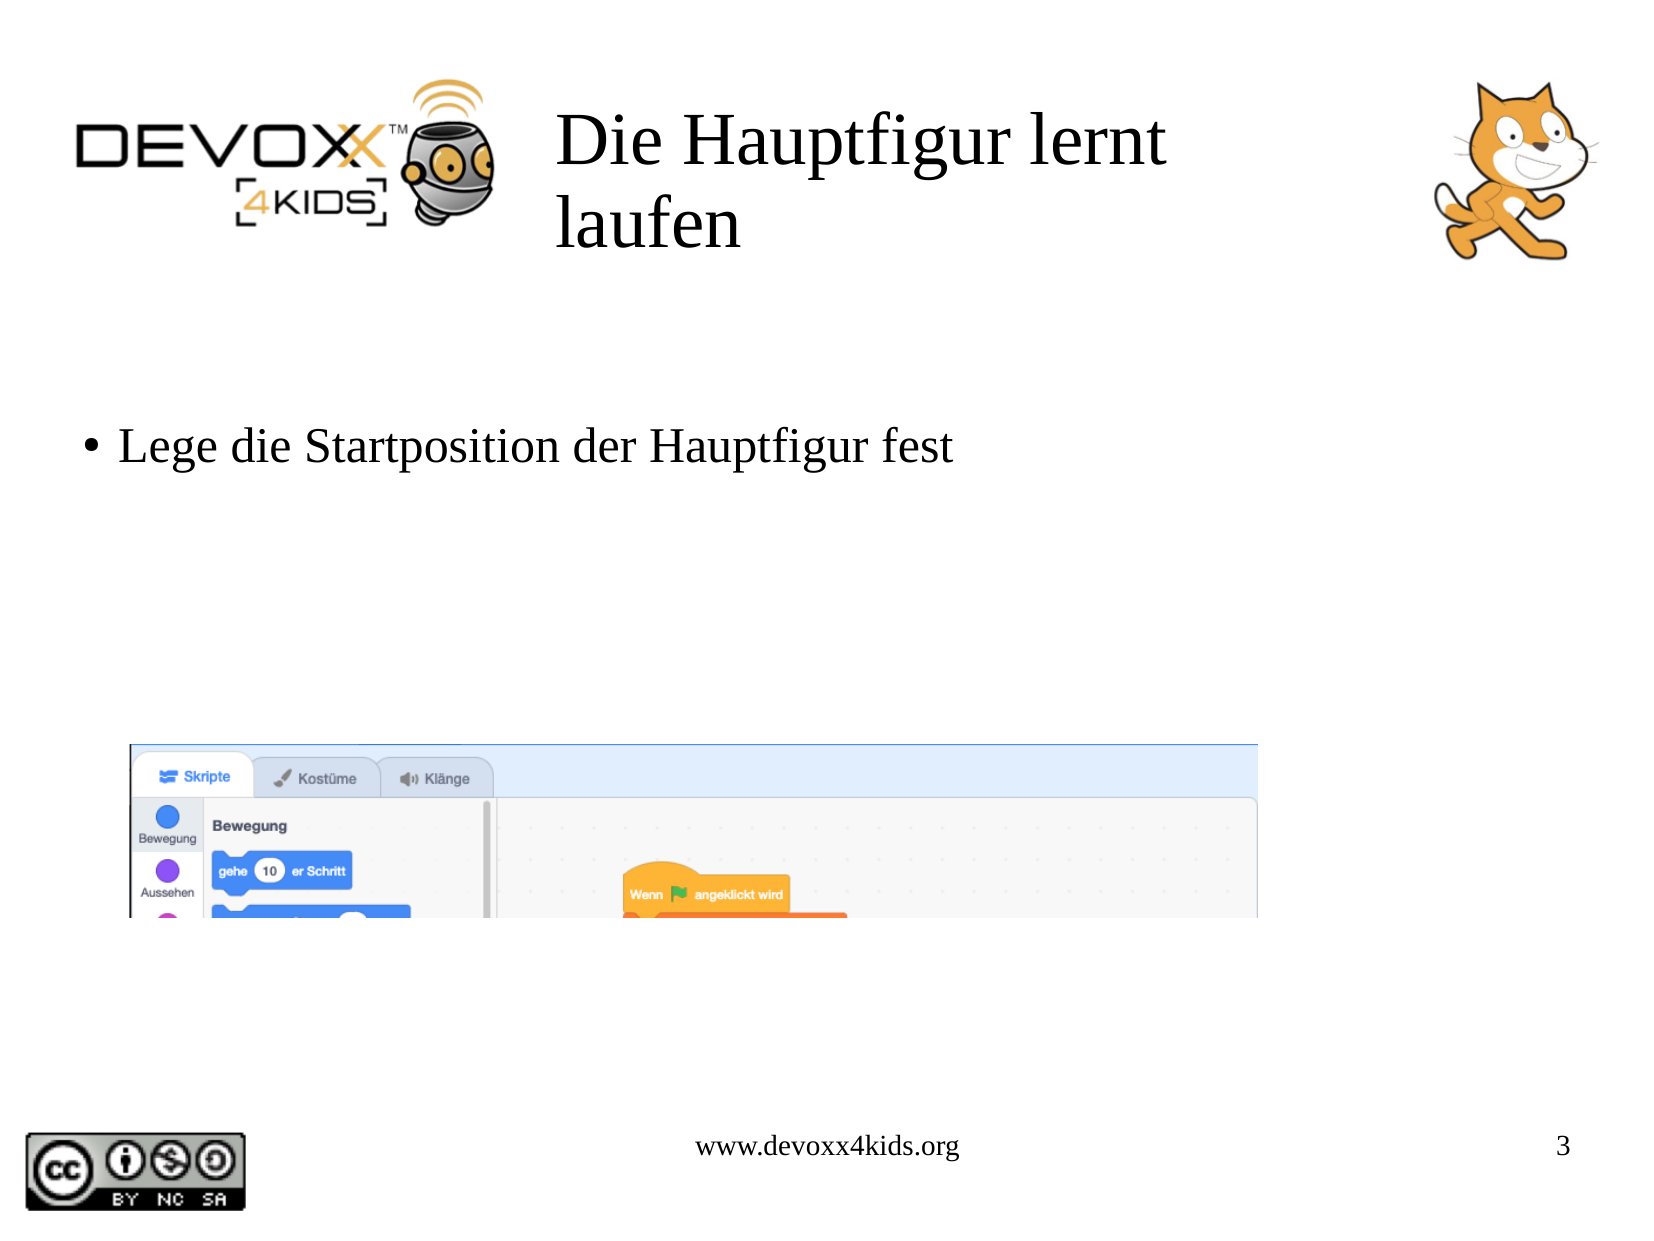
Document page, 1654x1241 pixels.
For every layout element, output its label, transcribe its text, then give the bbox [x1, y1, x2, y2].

picture [35, 58, 511, 255]
title Die Hauptfigur lernt laufen [555, 78, 1347, 284]
picture [129, 744, 1258, 918]
picture [14, 1121, 249, 1212]
picture [1431, 54, 1607, 272]
subtitle Lege die Startposition der Hauptfigur fest [82, 290, 1571, 662]
